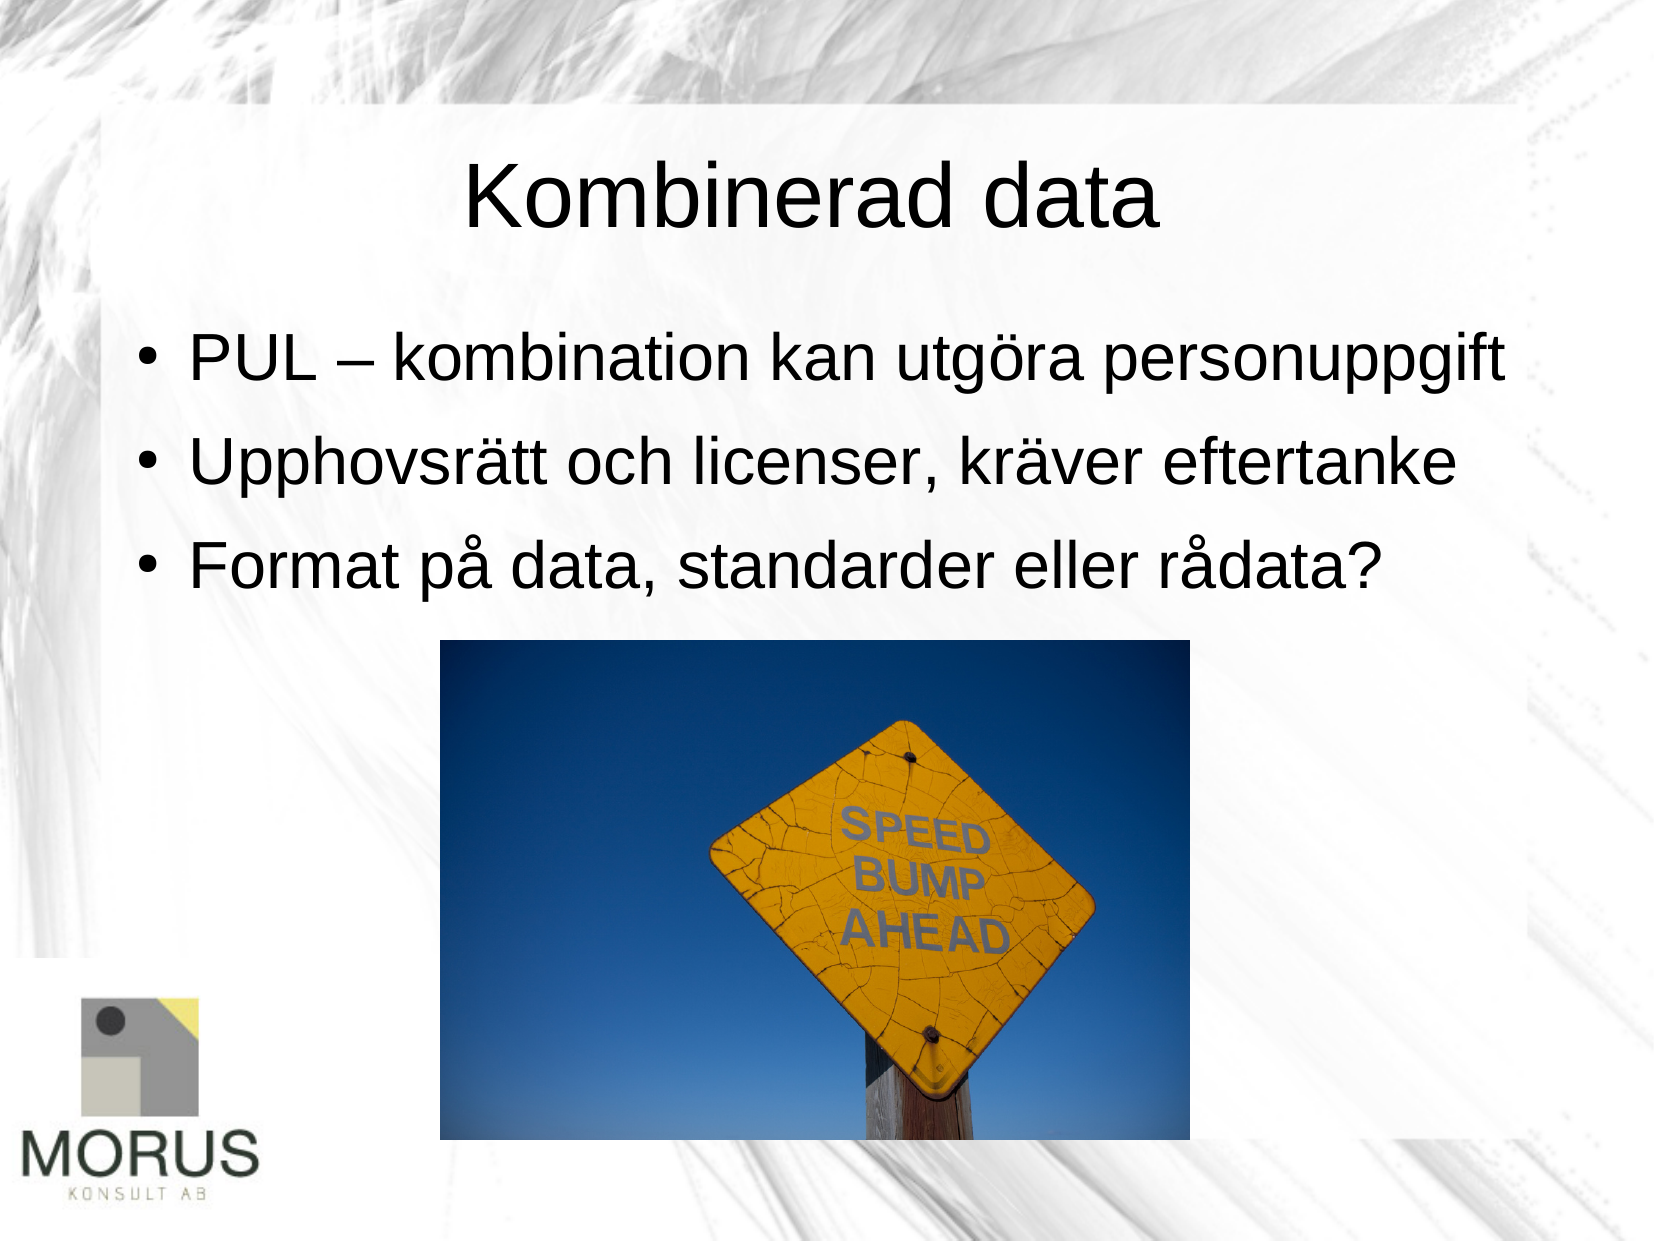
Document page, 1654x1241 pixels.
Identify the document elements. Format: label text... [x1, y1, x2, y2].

list PUL – kombination kan utgöra personuppgift Upphovsrätt och licenser, kräver eftertanke Format på data, standarder eller rådata? [118, 319, 1571, 1040]
picture [0, 0, 1654, 1241]
title Kombinerad data [118, 112, 1506, 281]
